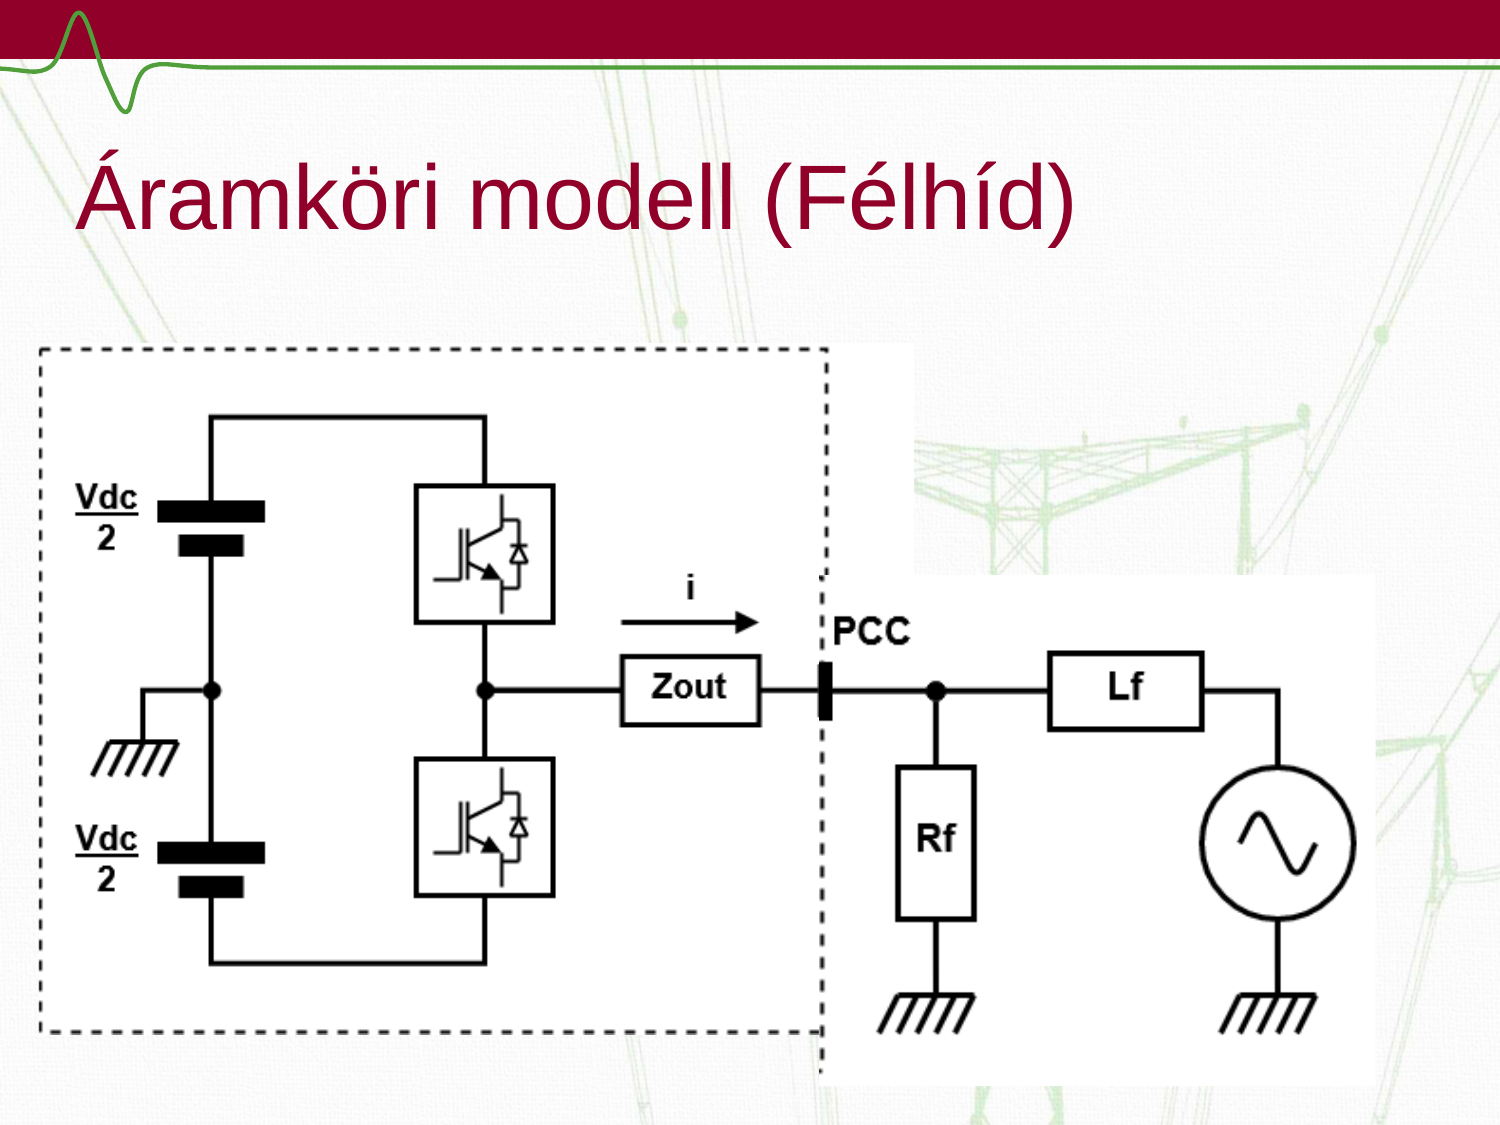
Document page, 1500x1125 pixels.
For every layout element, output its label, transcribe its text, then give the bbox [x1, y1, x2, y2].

picture [102, 59, 1500, 103]
title Áramköri modell (Félhíd) [75, 103, 1425, 292]
picture [0, 59, 1500, 1125]
picture [0, 59, 53, 69]
